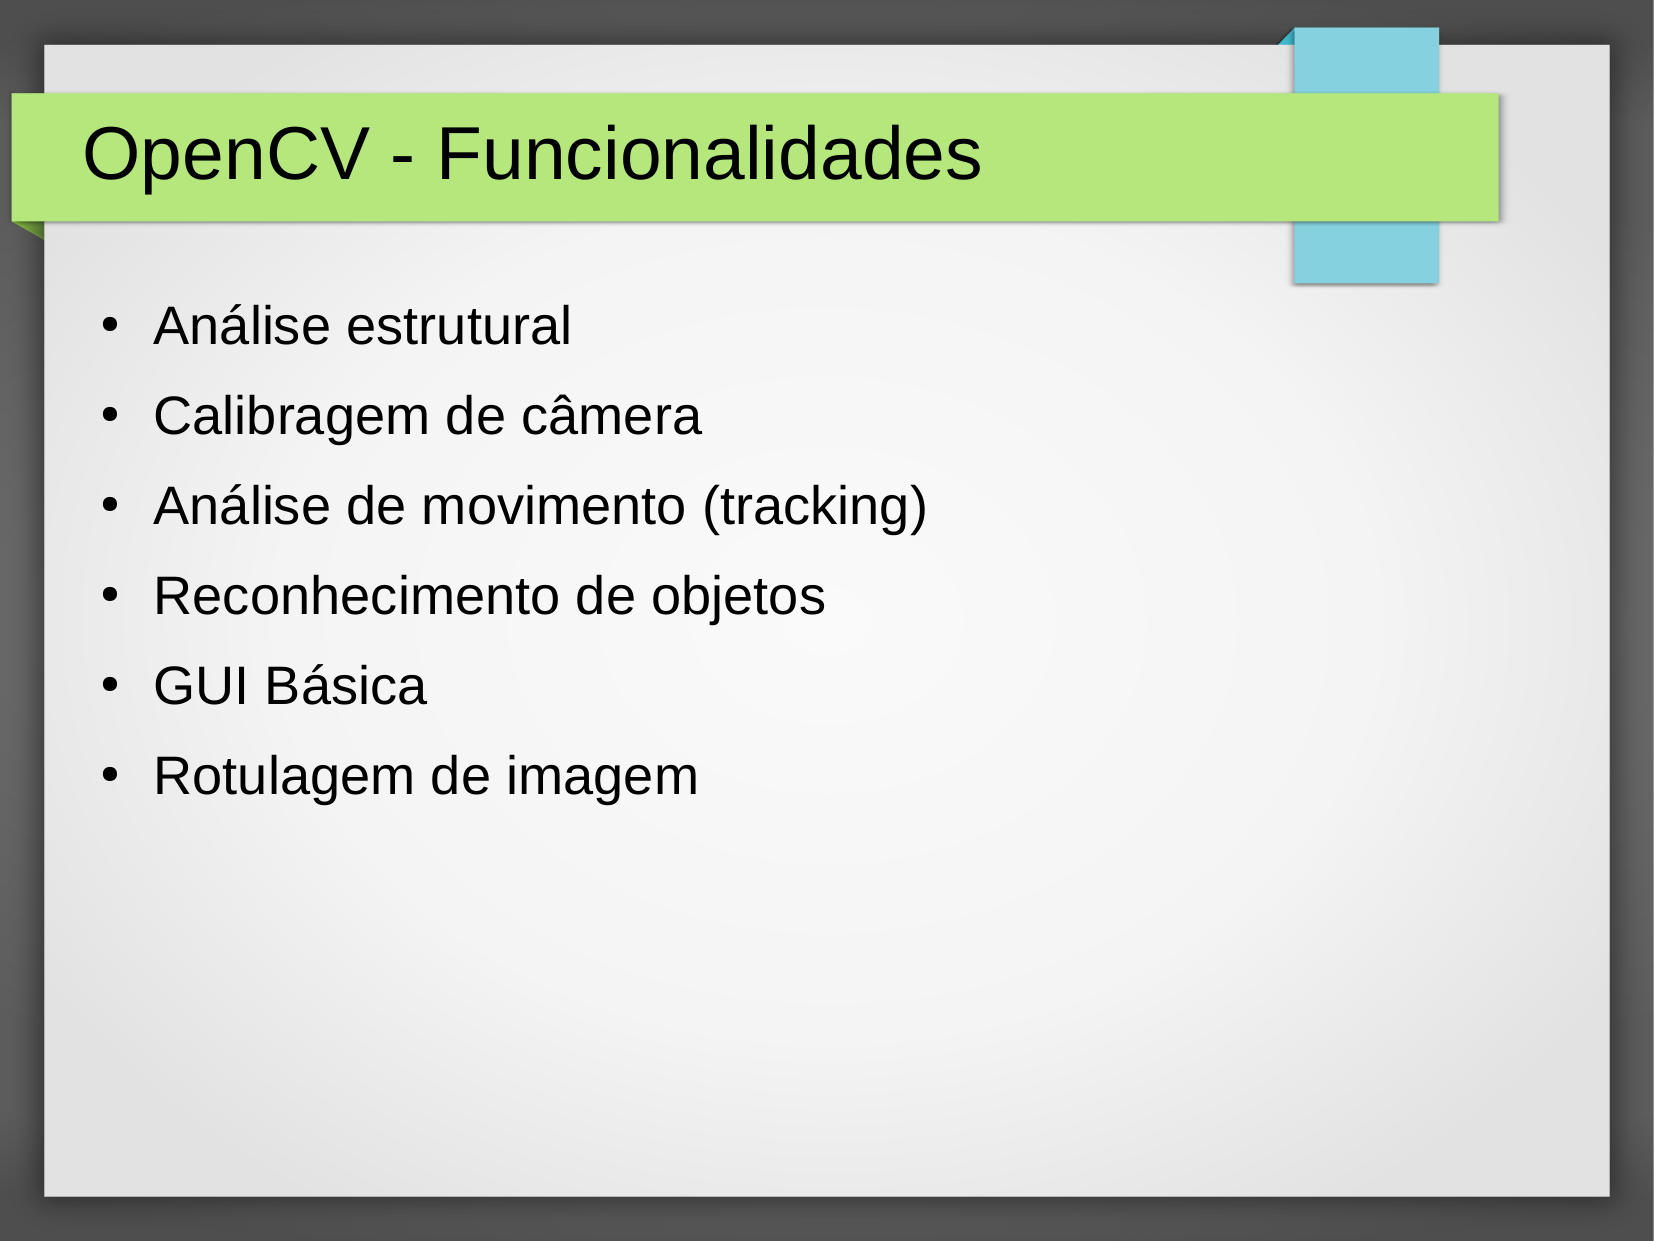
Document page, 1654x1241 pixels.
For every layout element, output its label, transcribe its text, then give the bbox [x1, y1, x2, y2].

list Análise estrutural Calibragem de câmera Análise de movimento (tracking) Reconhecimento de objetos GUI Básica Rotulagem de imagem [82, 295, 1571, 1015]
title OpenCV - Funcionalidades [82, 94, 1264, 213]
picture [0, 0, 1654, 1241]
